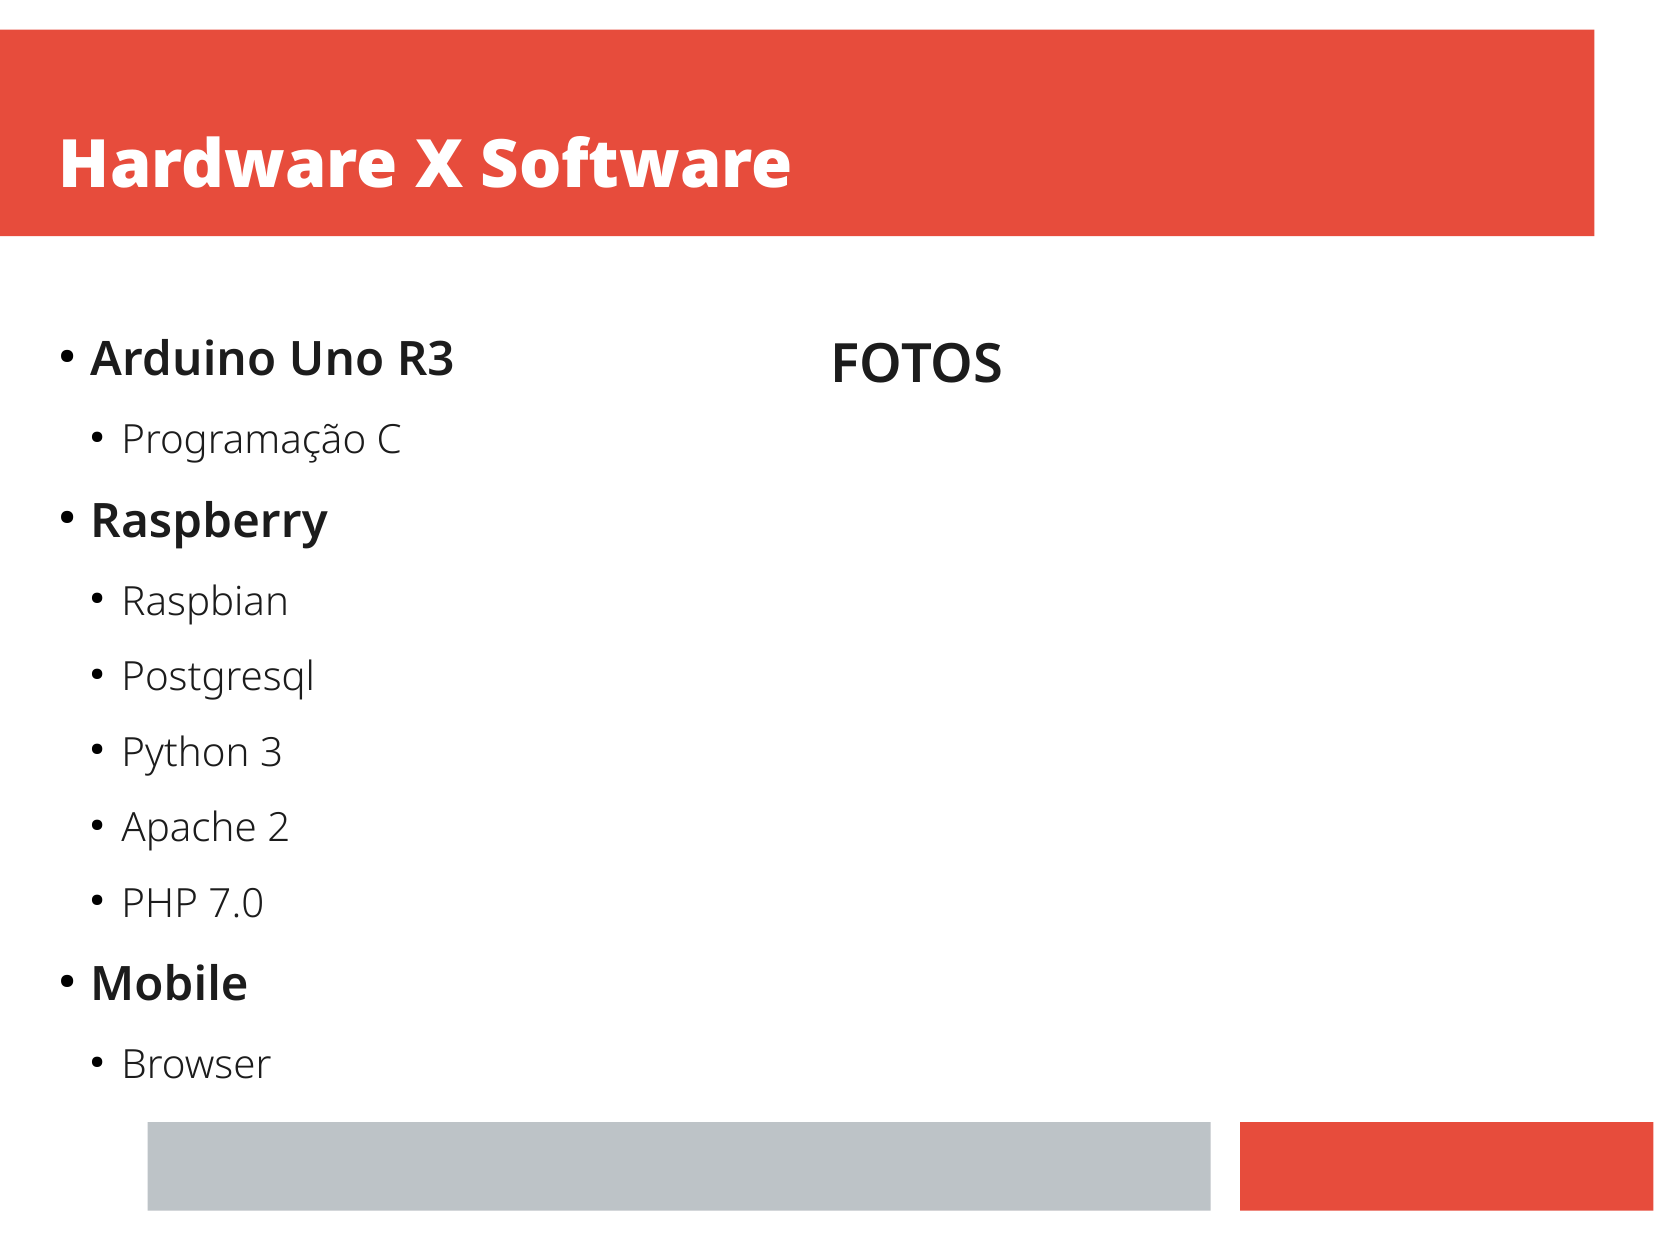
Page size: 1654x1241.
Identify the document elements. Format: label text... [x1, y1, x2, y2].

list Arduino Uno R3 Programação C Raspberry Raspbian Postgresql Python 3 Apache 2 PHP 7.0 Mobile Browser [59, 324, 794, 1093]
title Hardware X Software [59, 59, 1595, 207]
list FOTOS [830, 324, 1566, 1093]
